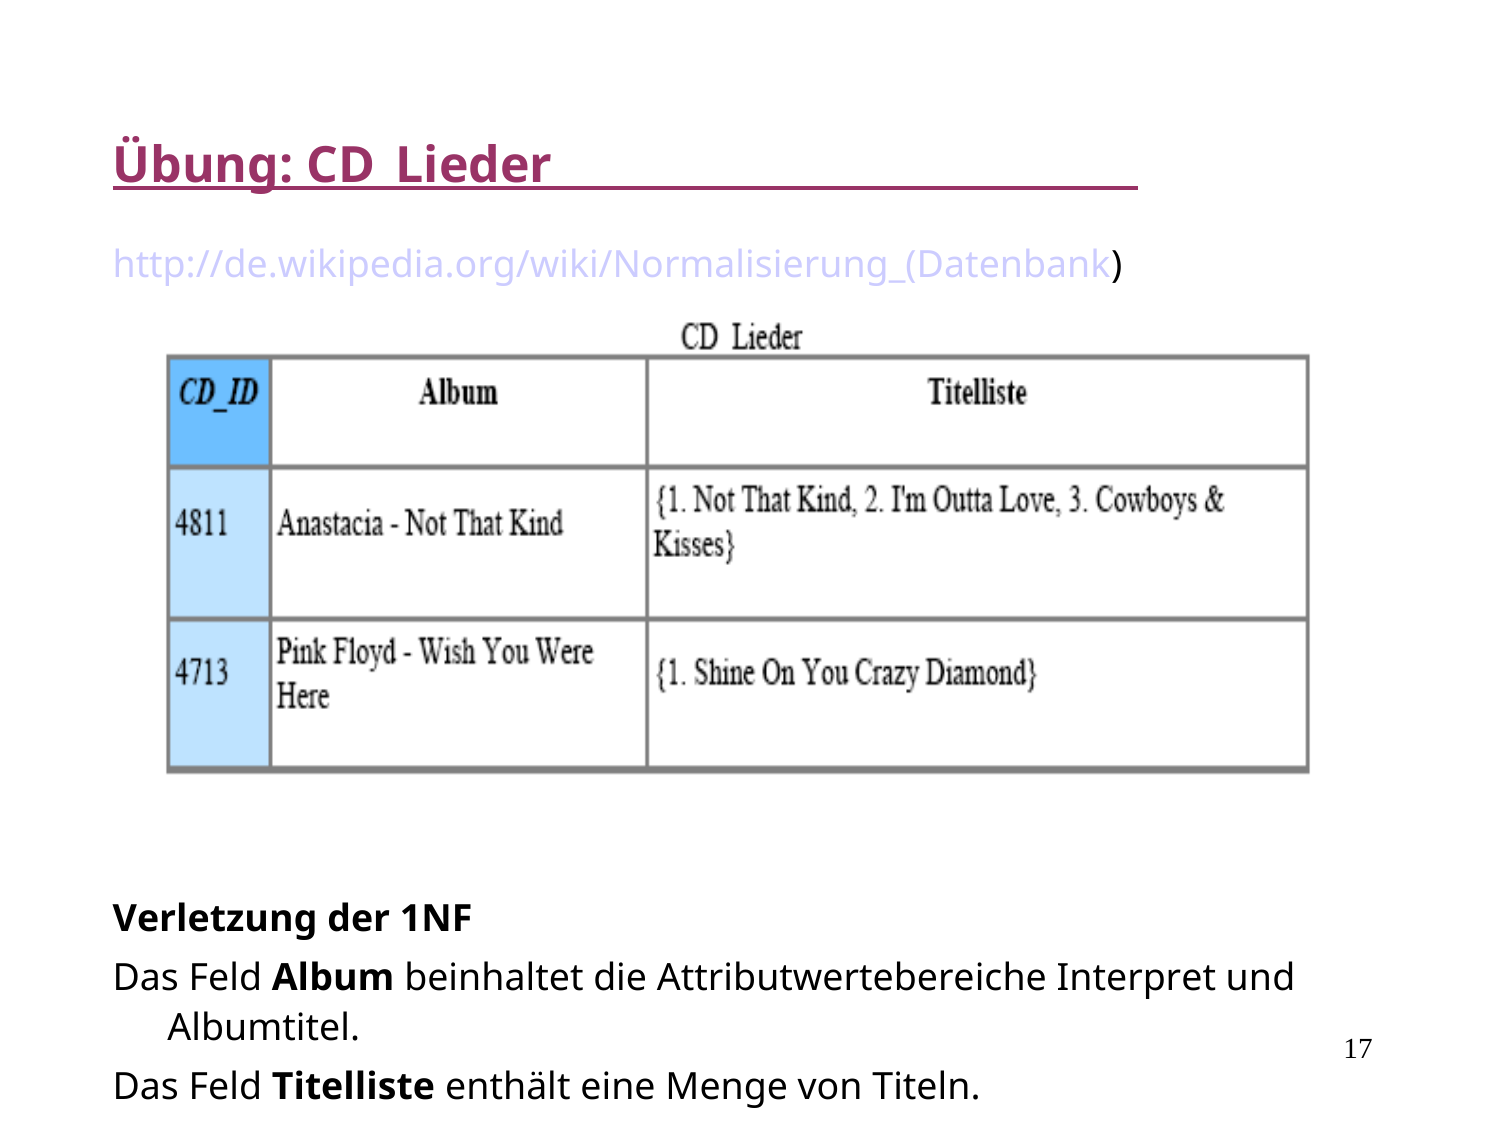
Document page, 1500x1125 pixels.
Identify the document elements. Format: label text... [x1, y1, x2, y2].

picture [146, 295, 1329, 798]
title Übung: CD_Lieder [112, 99, 1387, 226]
list http://de.wikipedia.org/wiki/Normalisierung_(Datenbank) Verletzung der 1NF Das Feld Album beinhaltet die Attributwertebereiche Interpret und Albumtitel. Das Feld Titelliste enthält eine Menge von Titeln. [112, 237, 1387, 1000]
